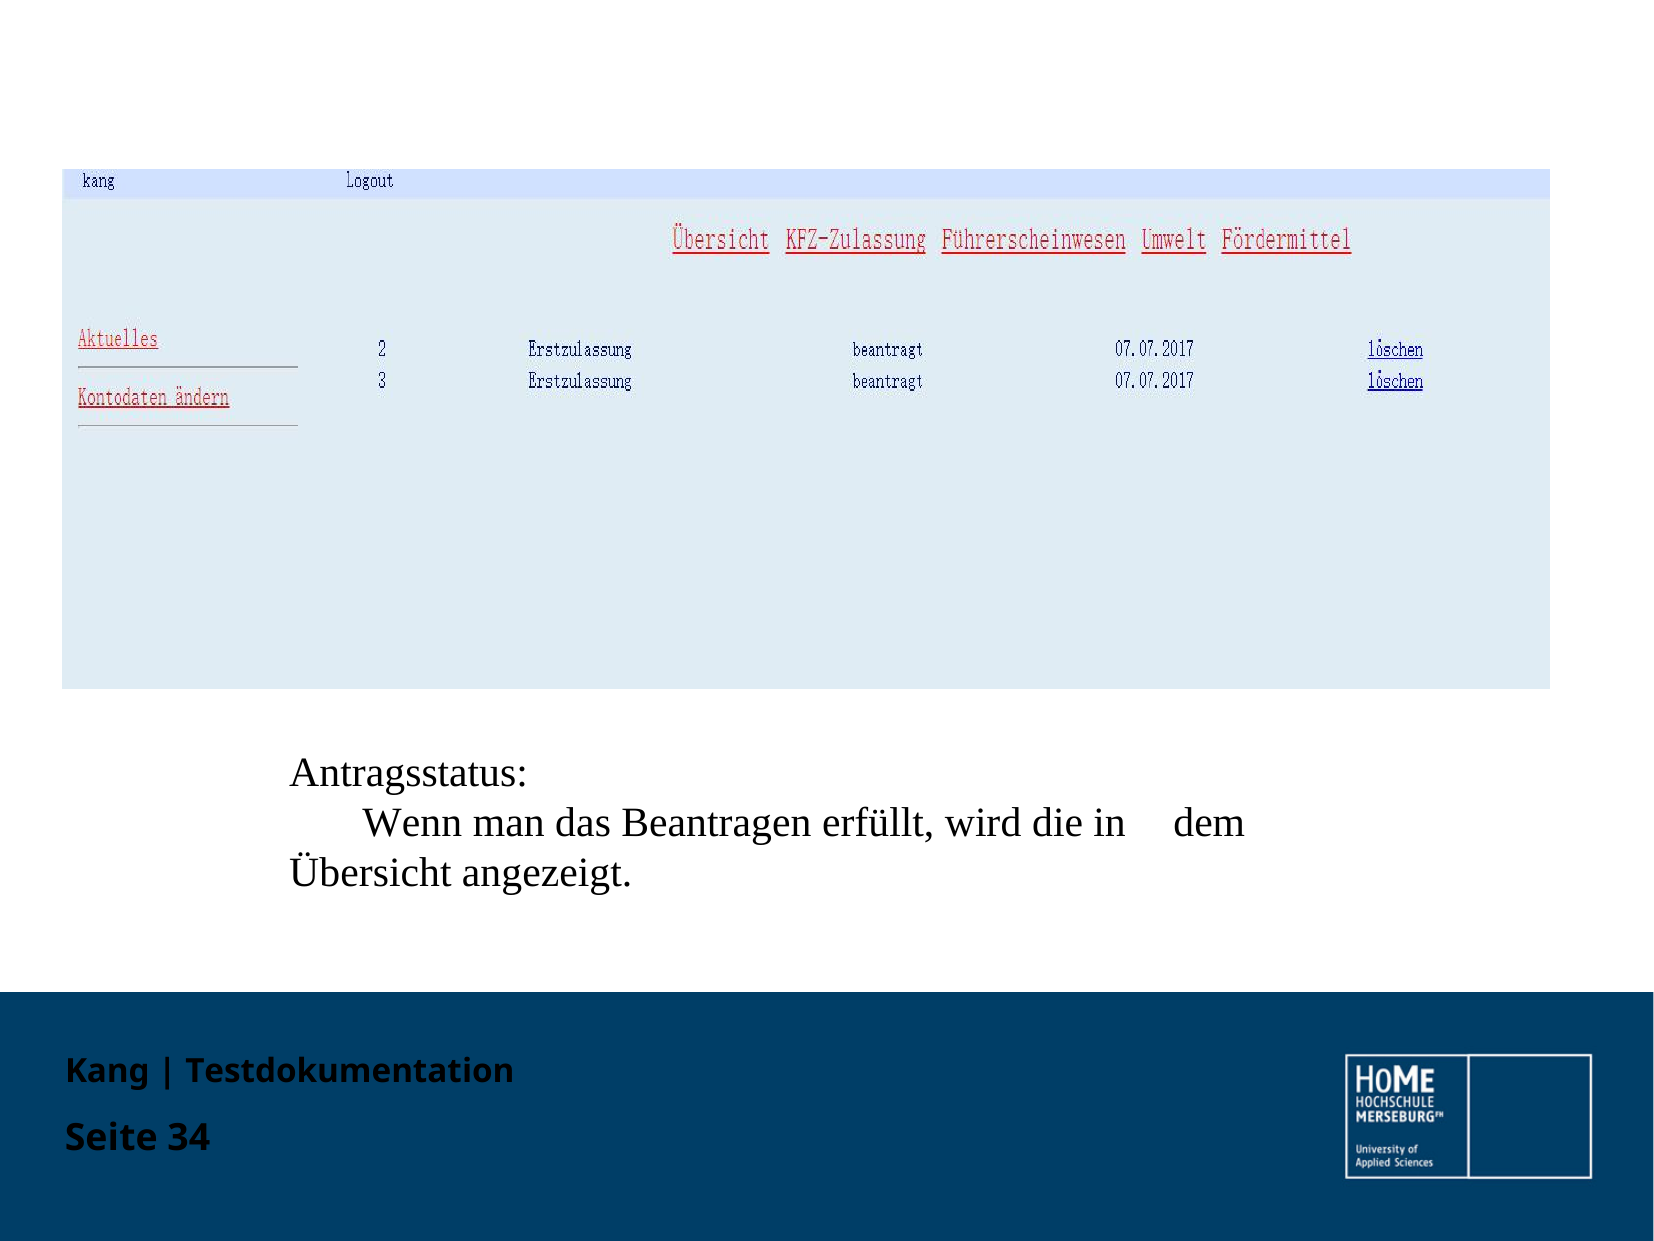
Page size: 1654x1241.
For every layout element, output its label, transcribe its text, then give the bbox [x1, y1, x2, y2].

picture [62, 169, 1550, 689]
text_box Antragsstatus: Wenn man das Beantragen erfüllt, wird die in dem Übersicht angezeigt. [274, 737, 1263, 953]
picture [0, 992, 1654, 1241]
